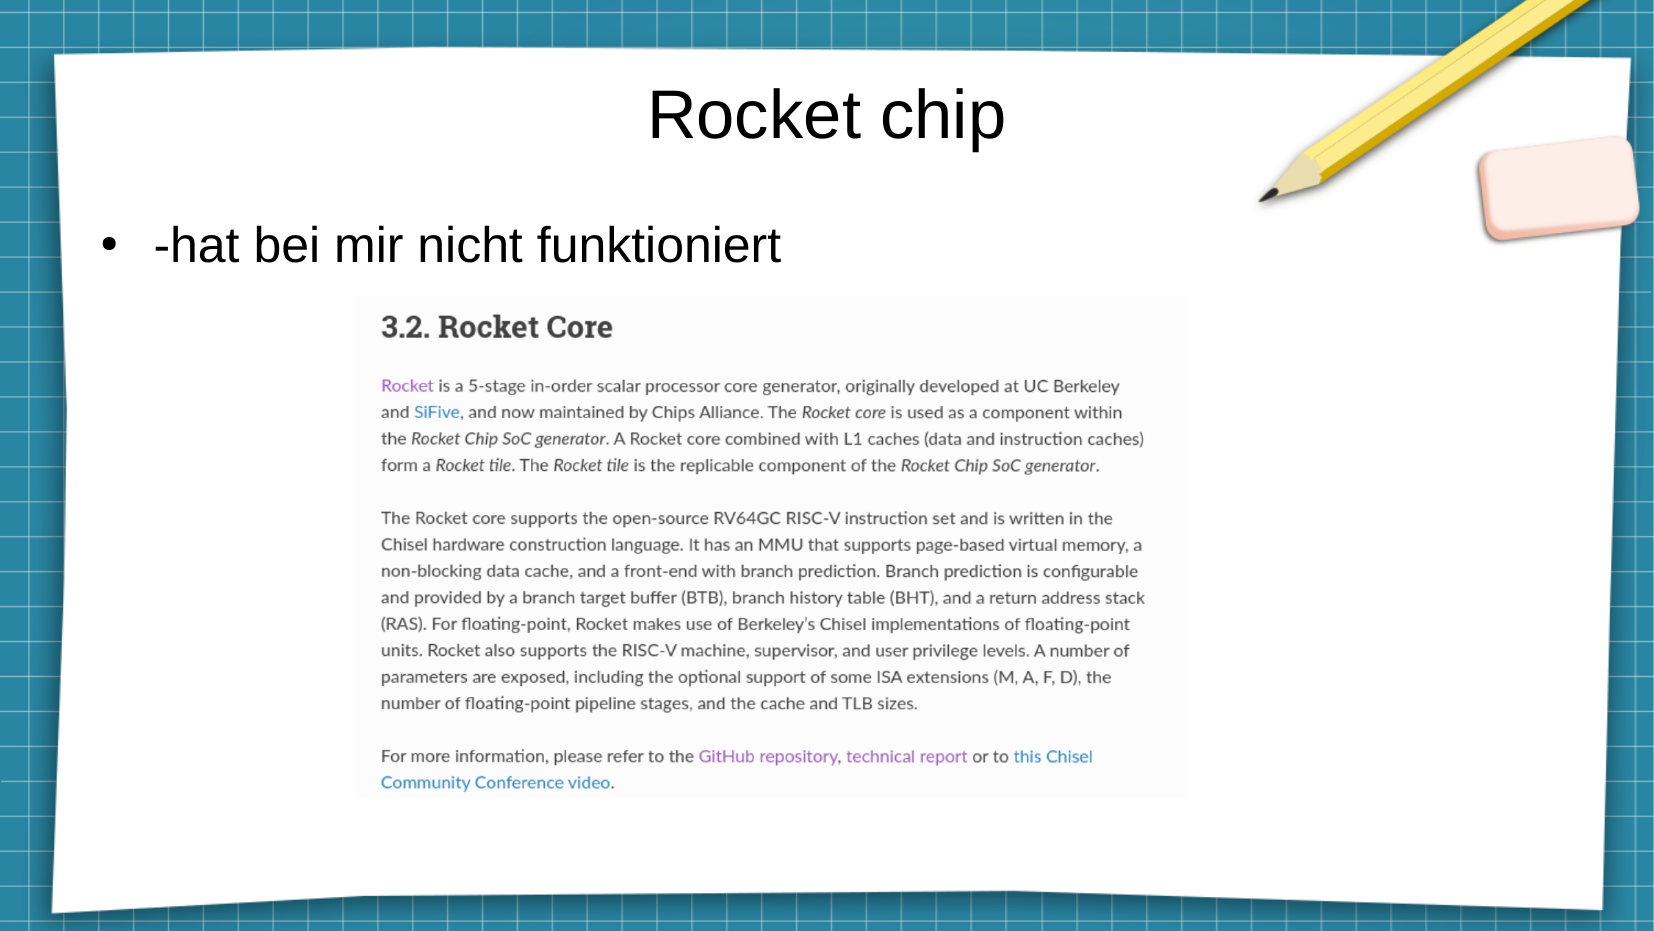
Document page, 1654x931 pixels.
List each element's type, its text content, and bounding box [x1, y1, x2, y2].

picture [0, 0, 1654, 931]
list -hat bei mir nicht funktioniert [82, 217, 1571, 758]
title Rocket chip [82, 37, 1571, 193]
